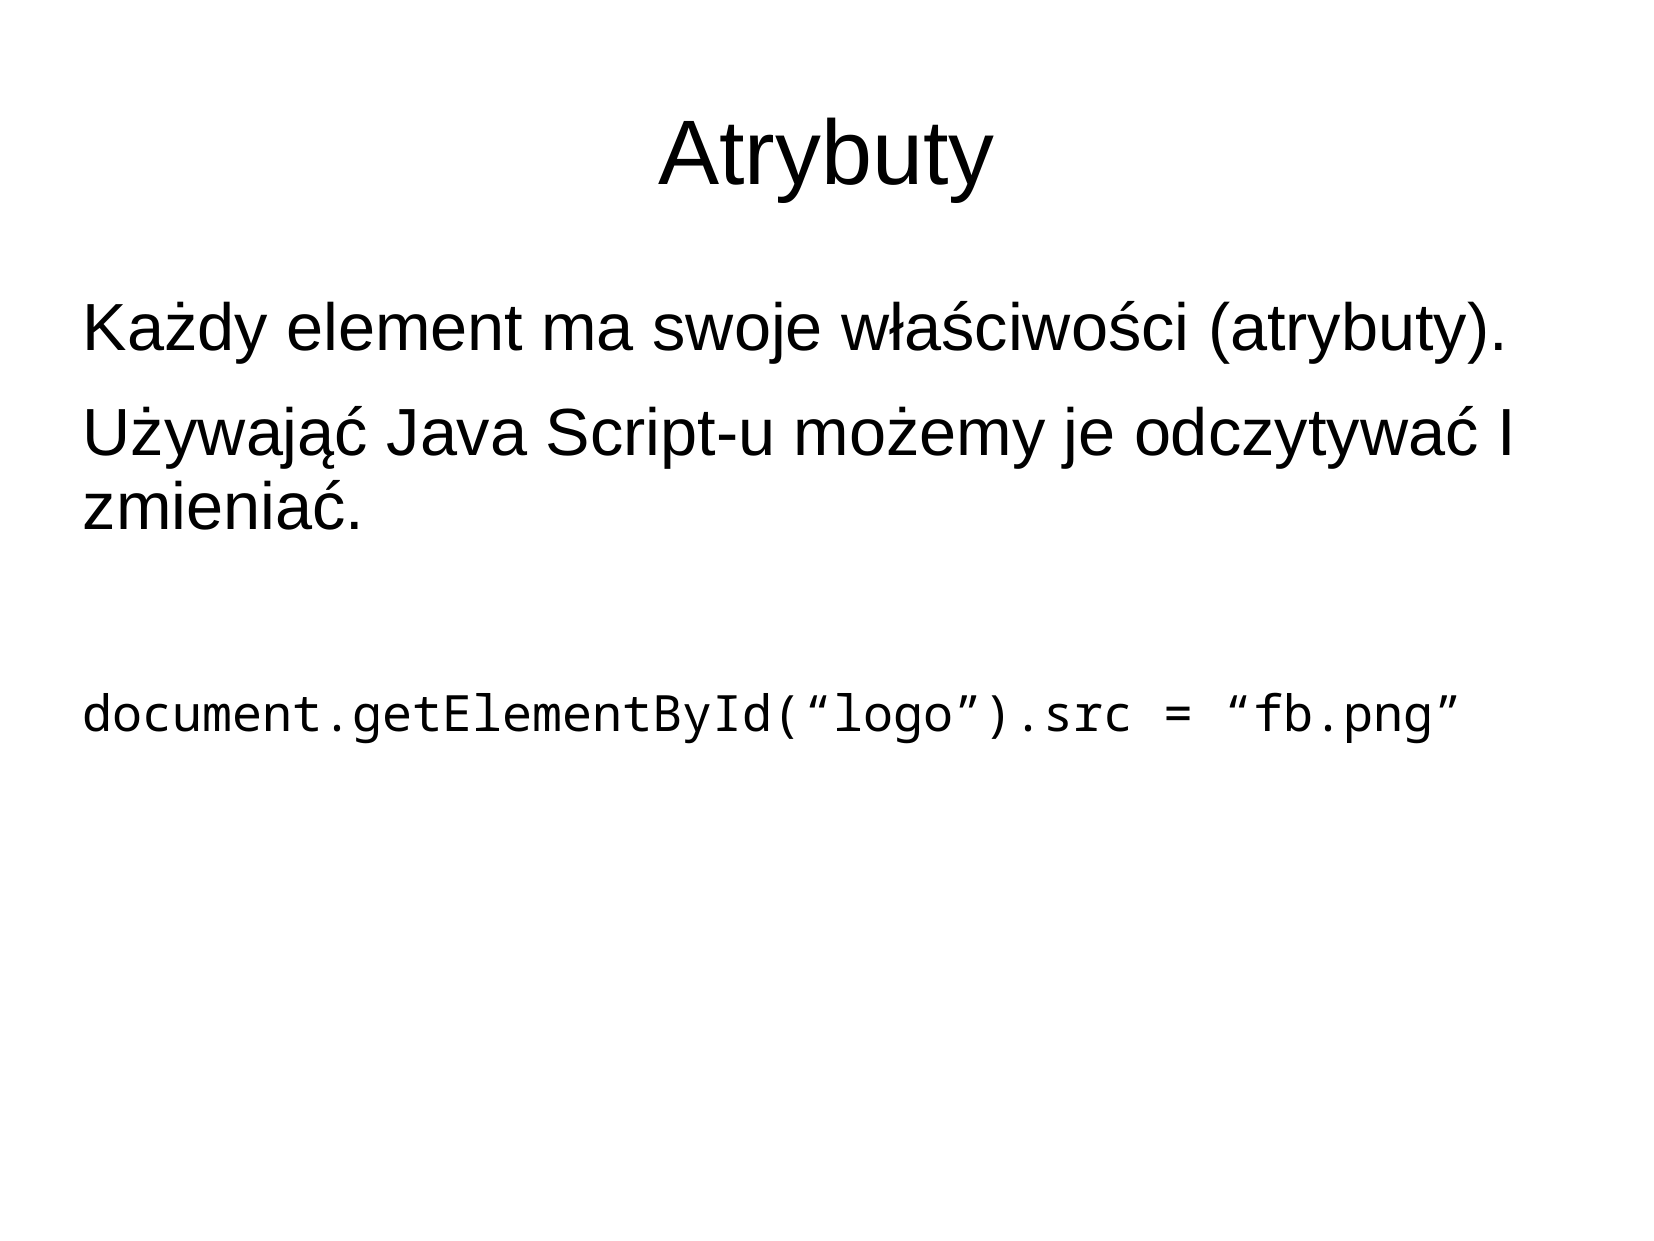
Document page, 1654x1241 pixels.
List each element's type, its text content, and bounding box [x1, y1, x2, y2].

list Każdy element ma swoje właściwości (atrybuty). Używająć Java Script-u możemy je odczytywać I zmieniać. document.getElementById(“logo”).src = “fb.png” [82, 290, 1571, 1010]
title Atrybuty [82, 49, 1571, 257]
